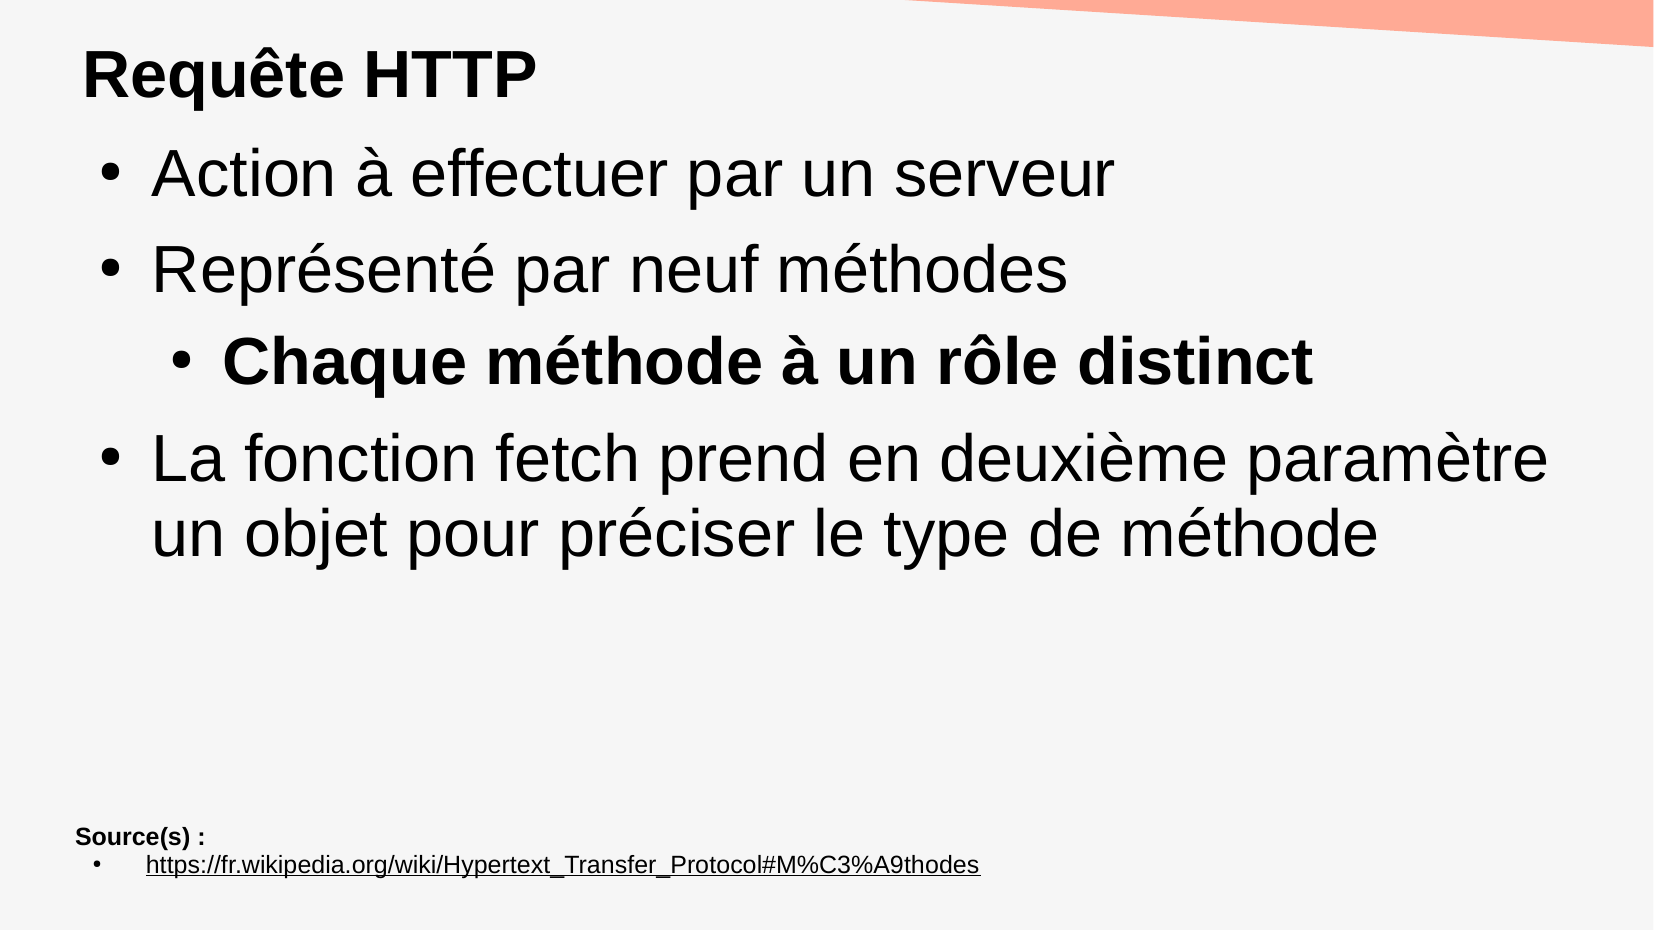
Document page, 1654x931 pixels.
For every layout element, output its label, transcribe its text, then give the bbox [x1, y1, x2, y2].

title Requête HTTP [82, 37, 1571, 114]
text_box Source(s) : https://fr.wikipedia.org/wiki/Hypertext_Transfer_Protocol#M%C3%A9thodes [60, 815, 1546, 929]
list Action à effectuer par un serveur Représenté par neuf méthodes Chaque méthode à un rôle distinct La fonction fetch prend en deuxième paramètre un objet pour préciser le type de méthode [80, 135, 1620, 621]
text_box [904, 0, 1654, 48]
